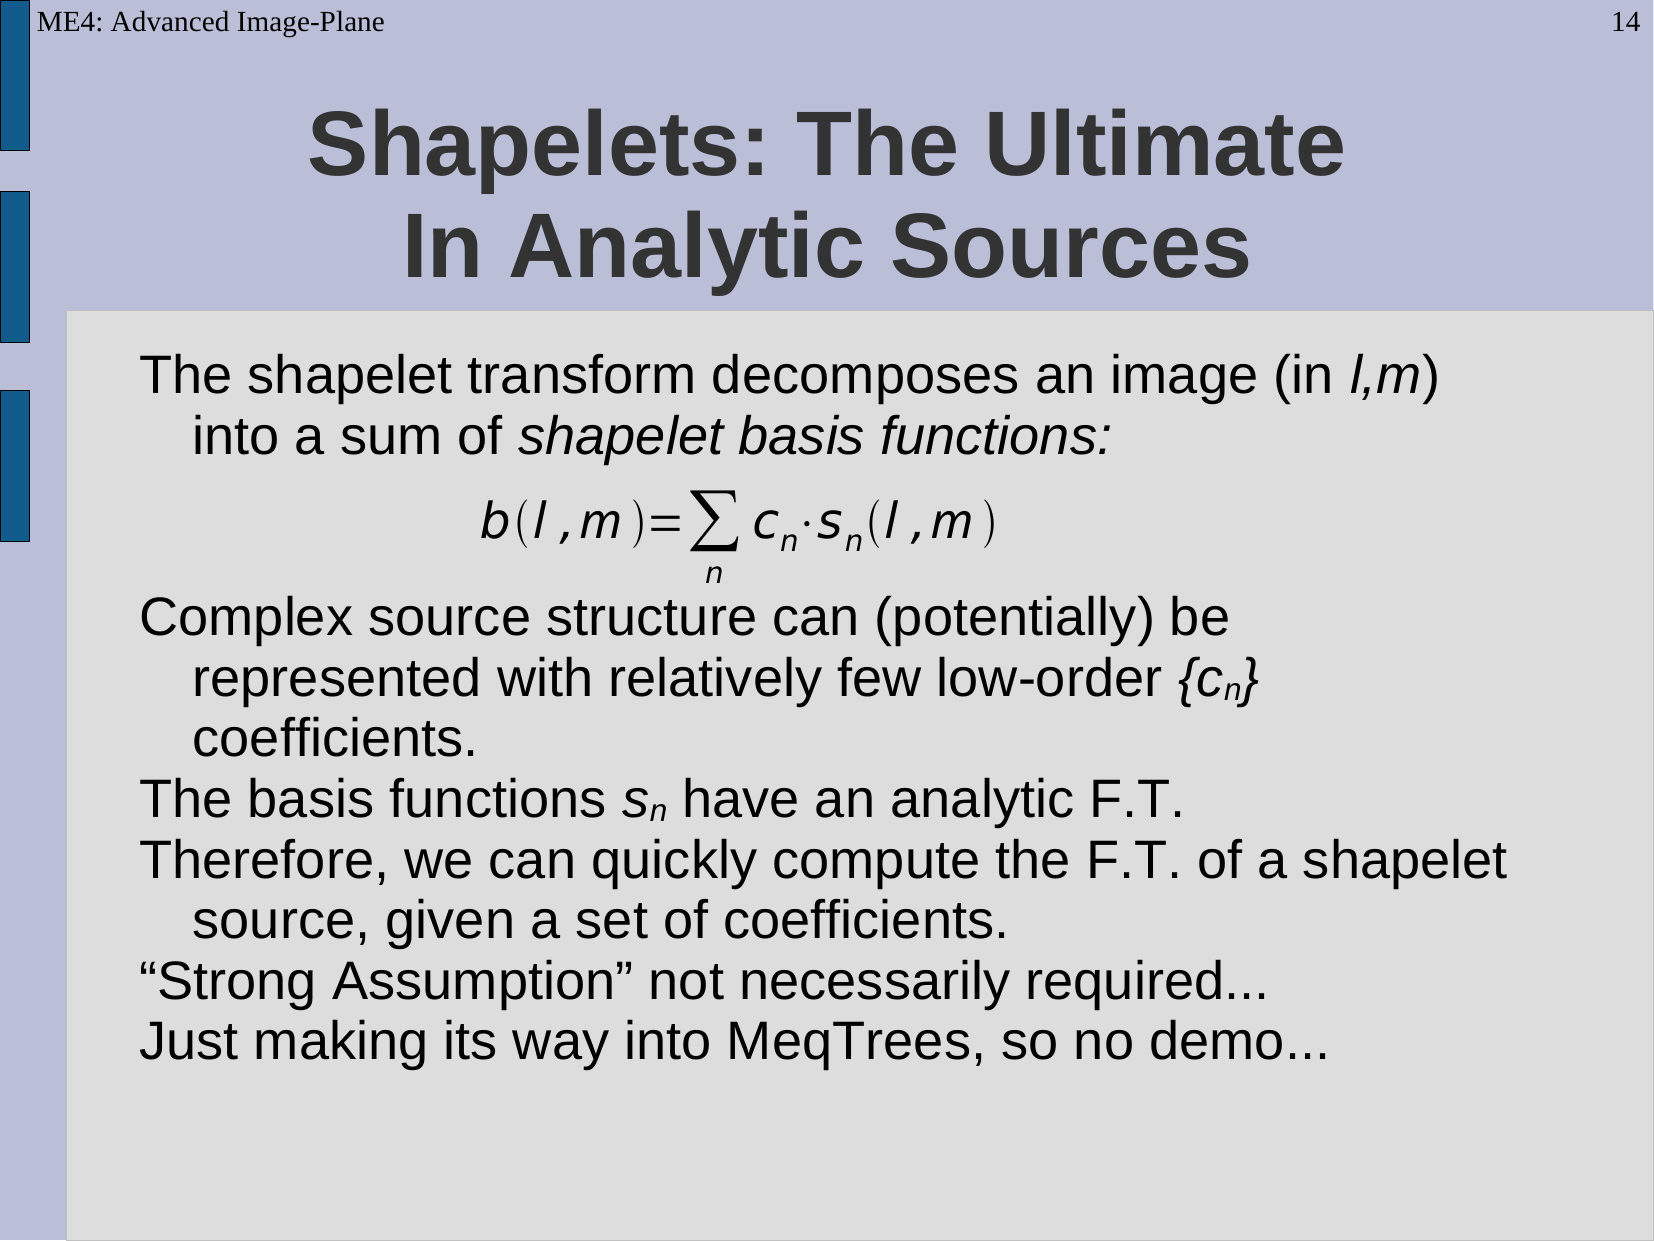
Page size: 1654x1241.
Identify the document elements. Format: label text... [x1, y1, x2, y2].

list The shapelet transform decomposes an image (in l,m) into a sum of shapelet basis functions: Complex source structure can (potentially) be represented with relatively few low-order {cn} coefficients. The basis functions sn have an analytic F.T. Therefore, we can quickly compute the F.T. of a shapelet source, given a set of coefficients. “Strong Assumption” not necessarily required... Just making its way into MeqTrees, so no demo... [121, 344, 1534, 1136]
title Shapelets: The Ultimate In Analytic Sources [121, 87, 1534, 302]
chart [473, 481, 1004, 591]
